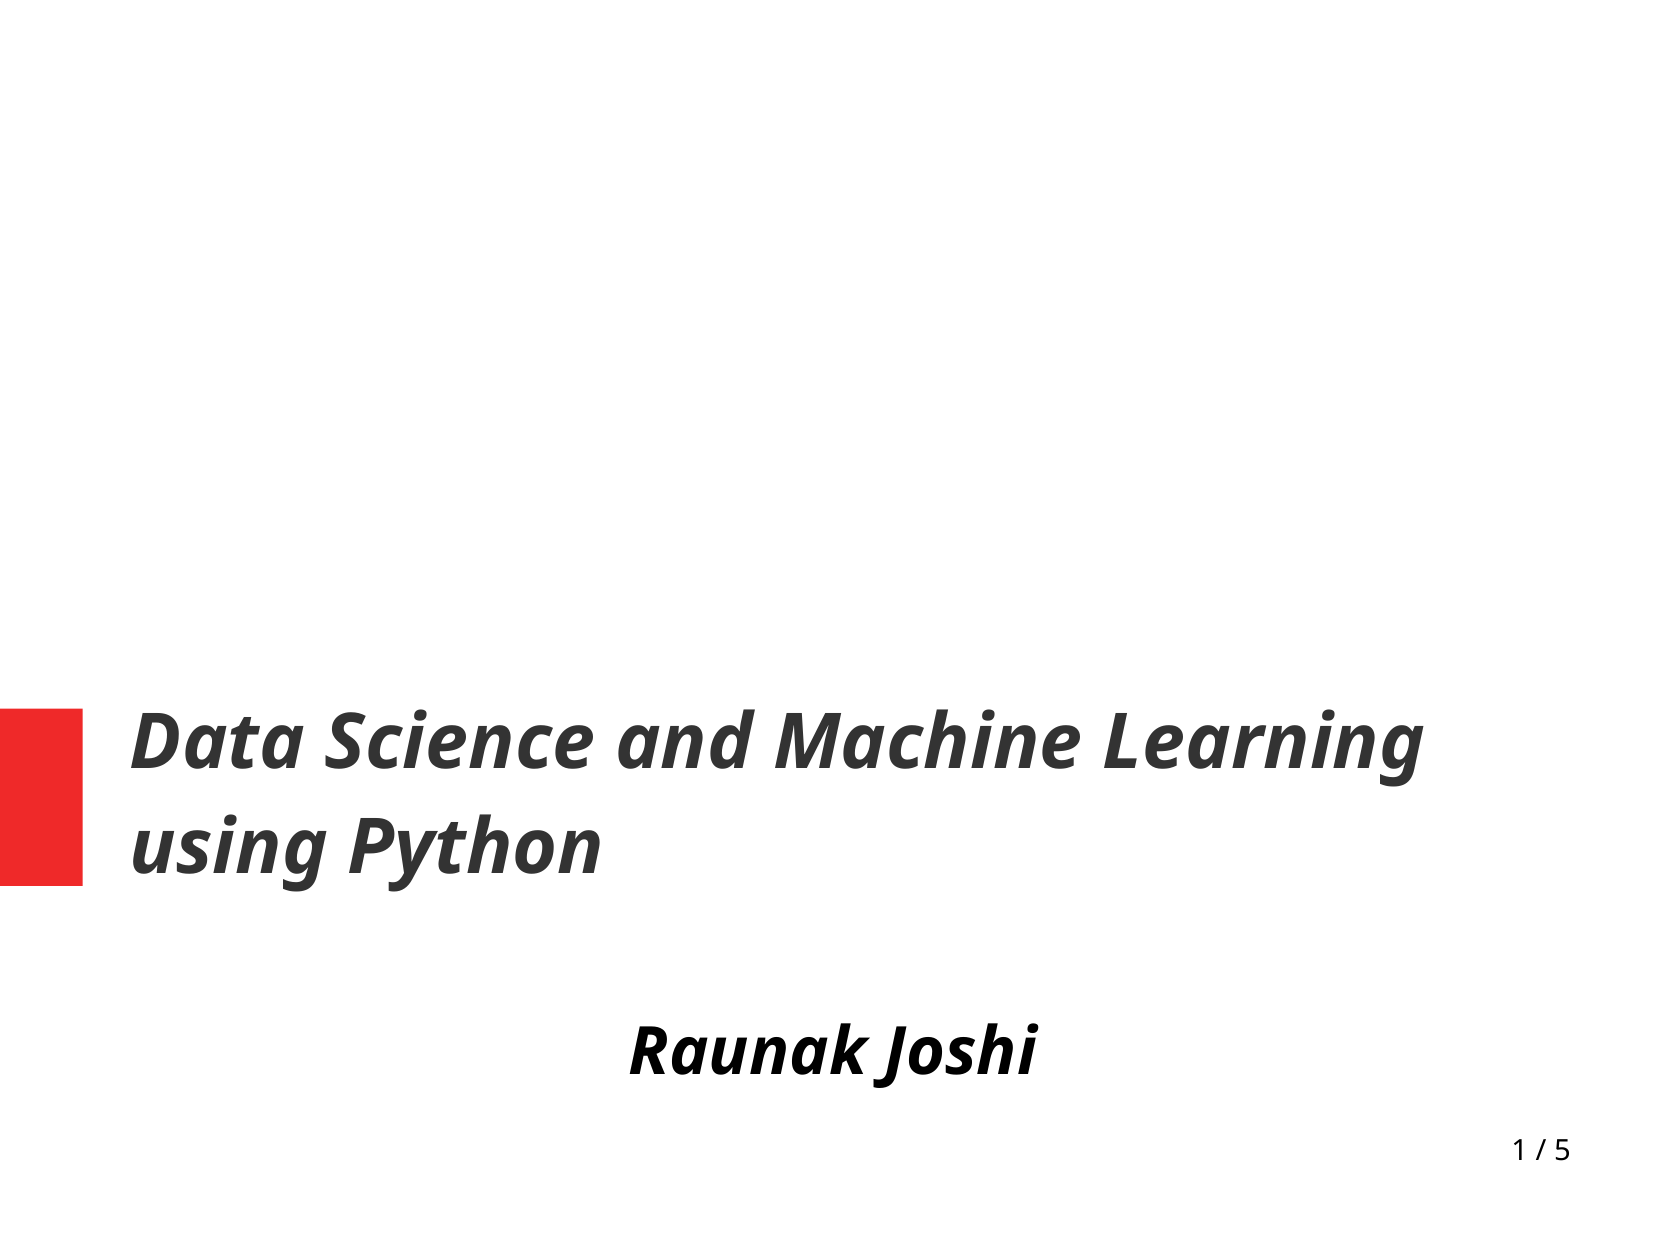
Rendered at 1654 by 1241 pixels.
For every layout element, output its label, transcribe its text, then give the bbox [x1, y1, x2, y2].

subtitle Raunak Joshi [129, 968, 1536, 1130]
title Data Science and Machine Learning using Python [129, 673, 1536, 910]
